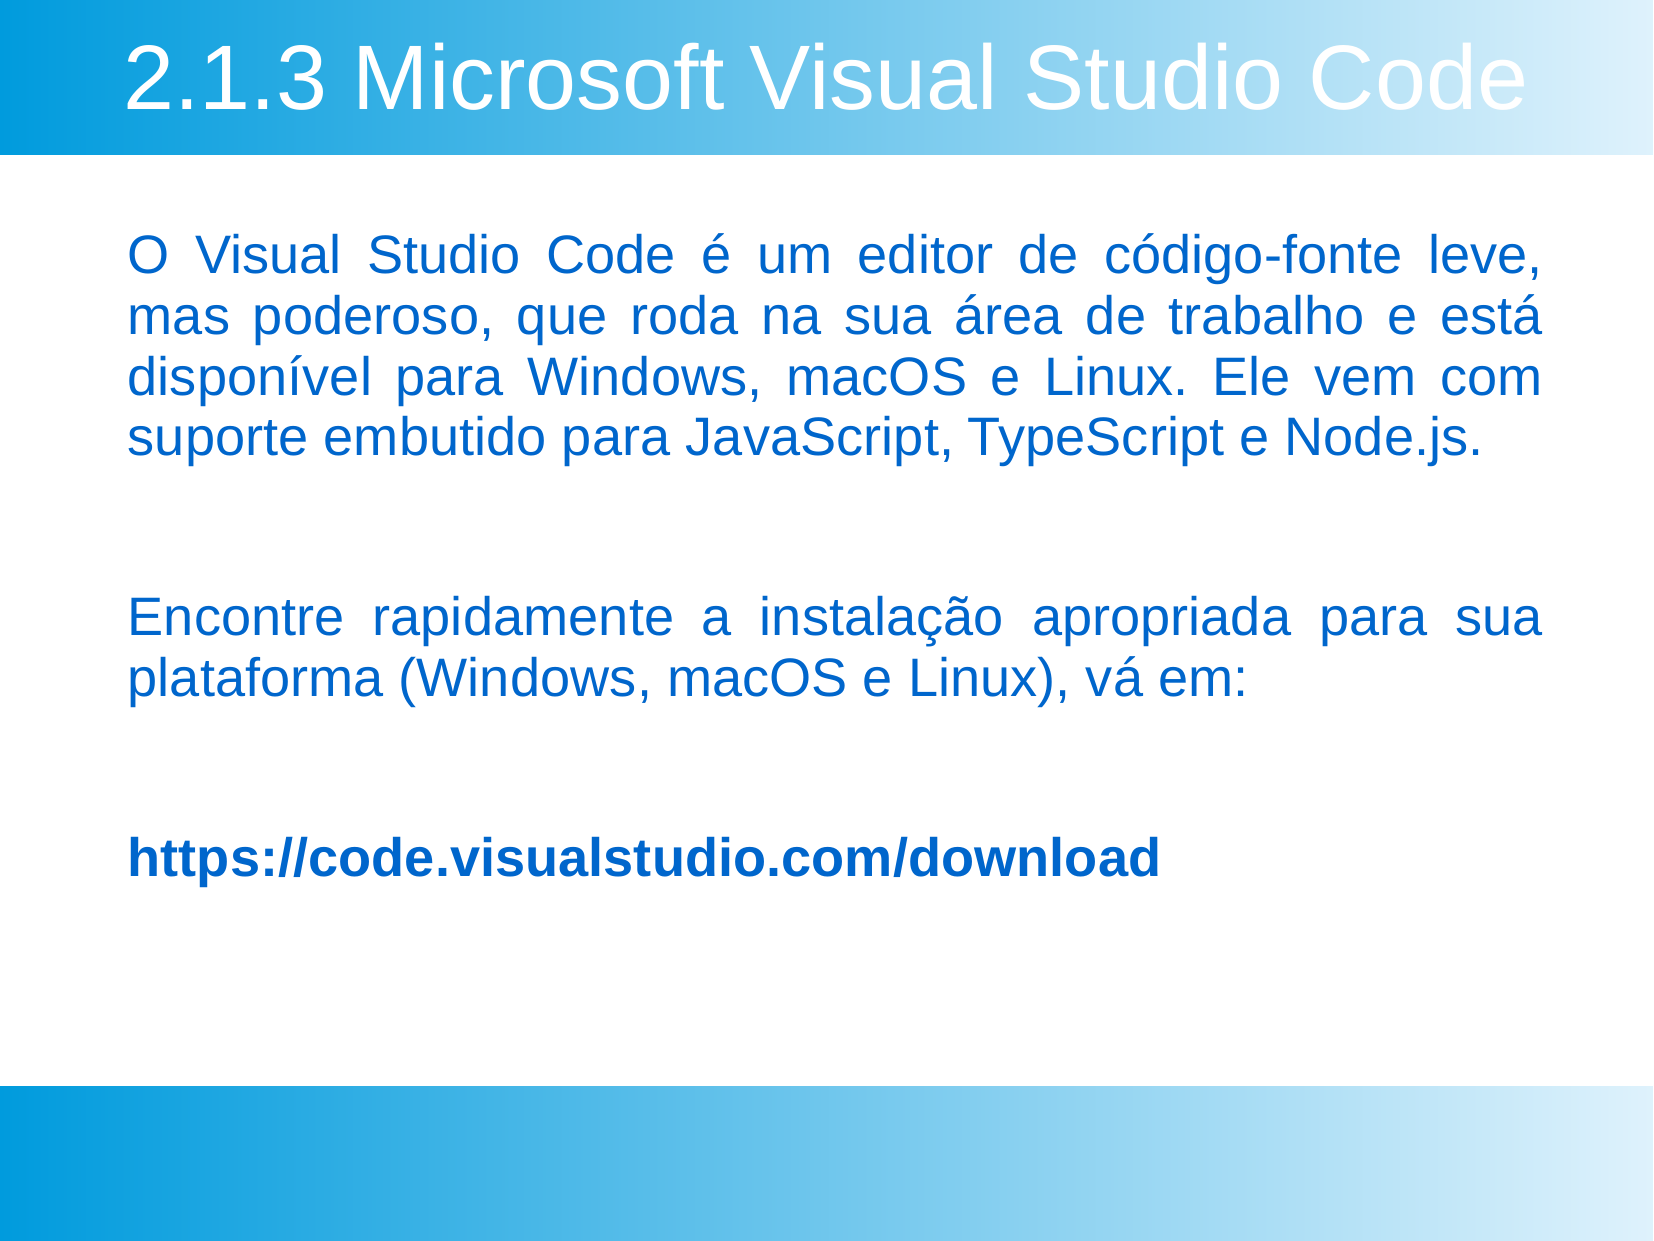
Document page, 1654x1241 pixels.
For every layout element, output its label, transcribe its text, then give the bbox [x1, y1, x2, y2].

list O Visual Studio Code é um editor de código-fonte leve, mas poderoso, que roda na sua área de trabalho e está disponível para Windows, macOS e Linux. Ele vem com suporte embutido para JavaScript, TypeScript e Node.js. Encontre rapidamente a instalação apropriada para sua plataforma (Windows, macOS e Linux), vá em: https://code.visualstudio.com/download [56, 225, 1546, 945]
title 2.1.3 Microsoft Visual Studio Code [82, 25, 1571, 131]
